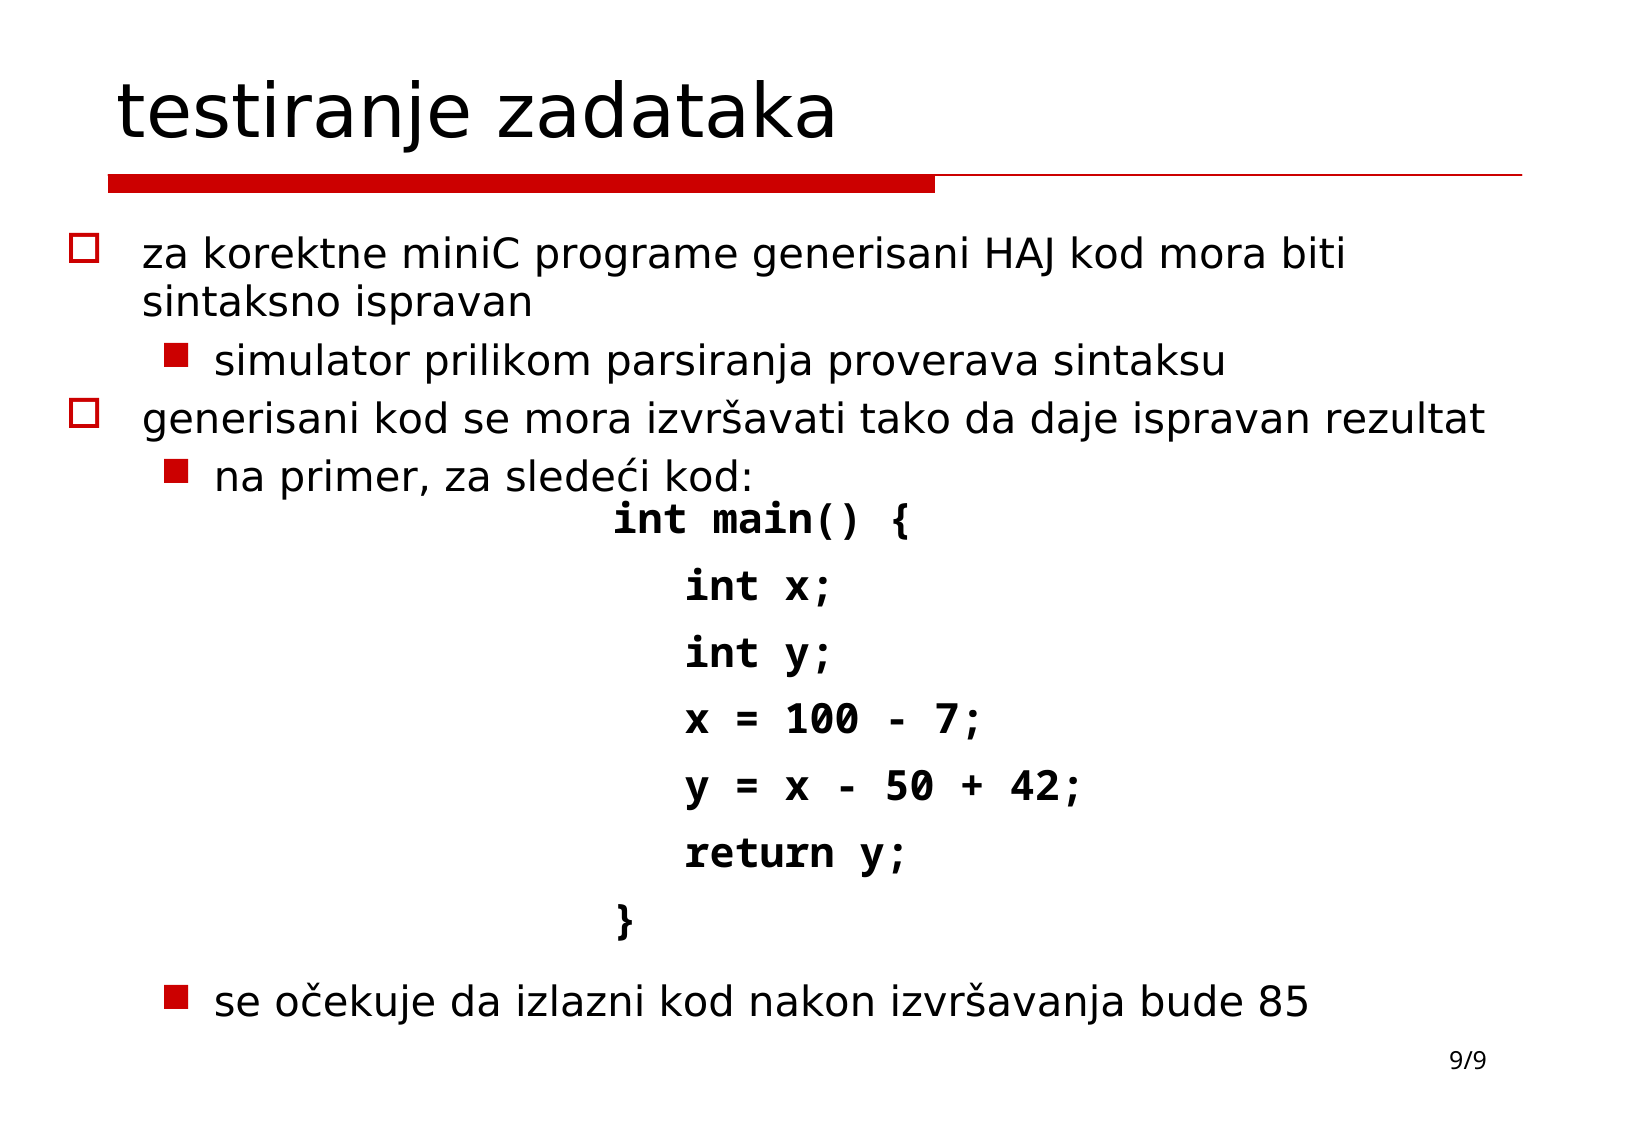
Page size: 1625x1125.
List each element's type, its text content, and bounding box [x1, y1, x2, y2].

list za korektne miniC programe generisani HAJ kod mora biti sintaksno ispravan simulator prilikom parsiranja proverava sintaksu generisani kod se mora izvršavati tako da daje ispravan rezultat na primer, za sledeći kod: se očekuje da izlazni kod nakon izvršavanja bude 85 [50, 222, 1544, 1080]
title testiranje zadataka [101, 56, 1524, 163]
list int main() { int x; int y; x = 100 - 7; y = x - 50 + 42; return y; } [521, 481, 1111, 919]
